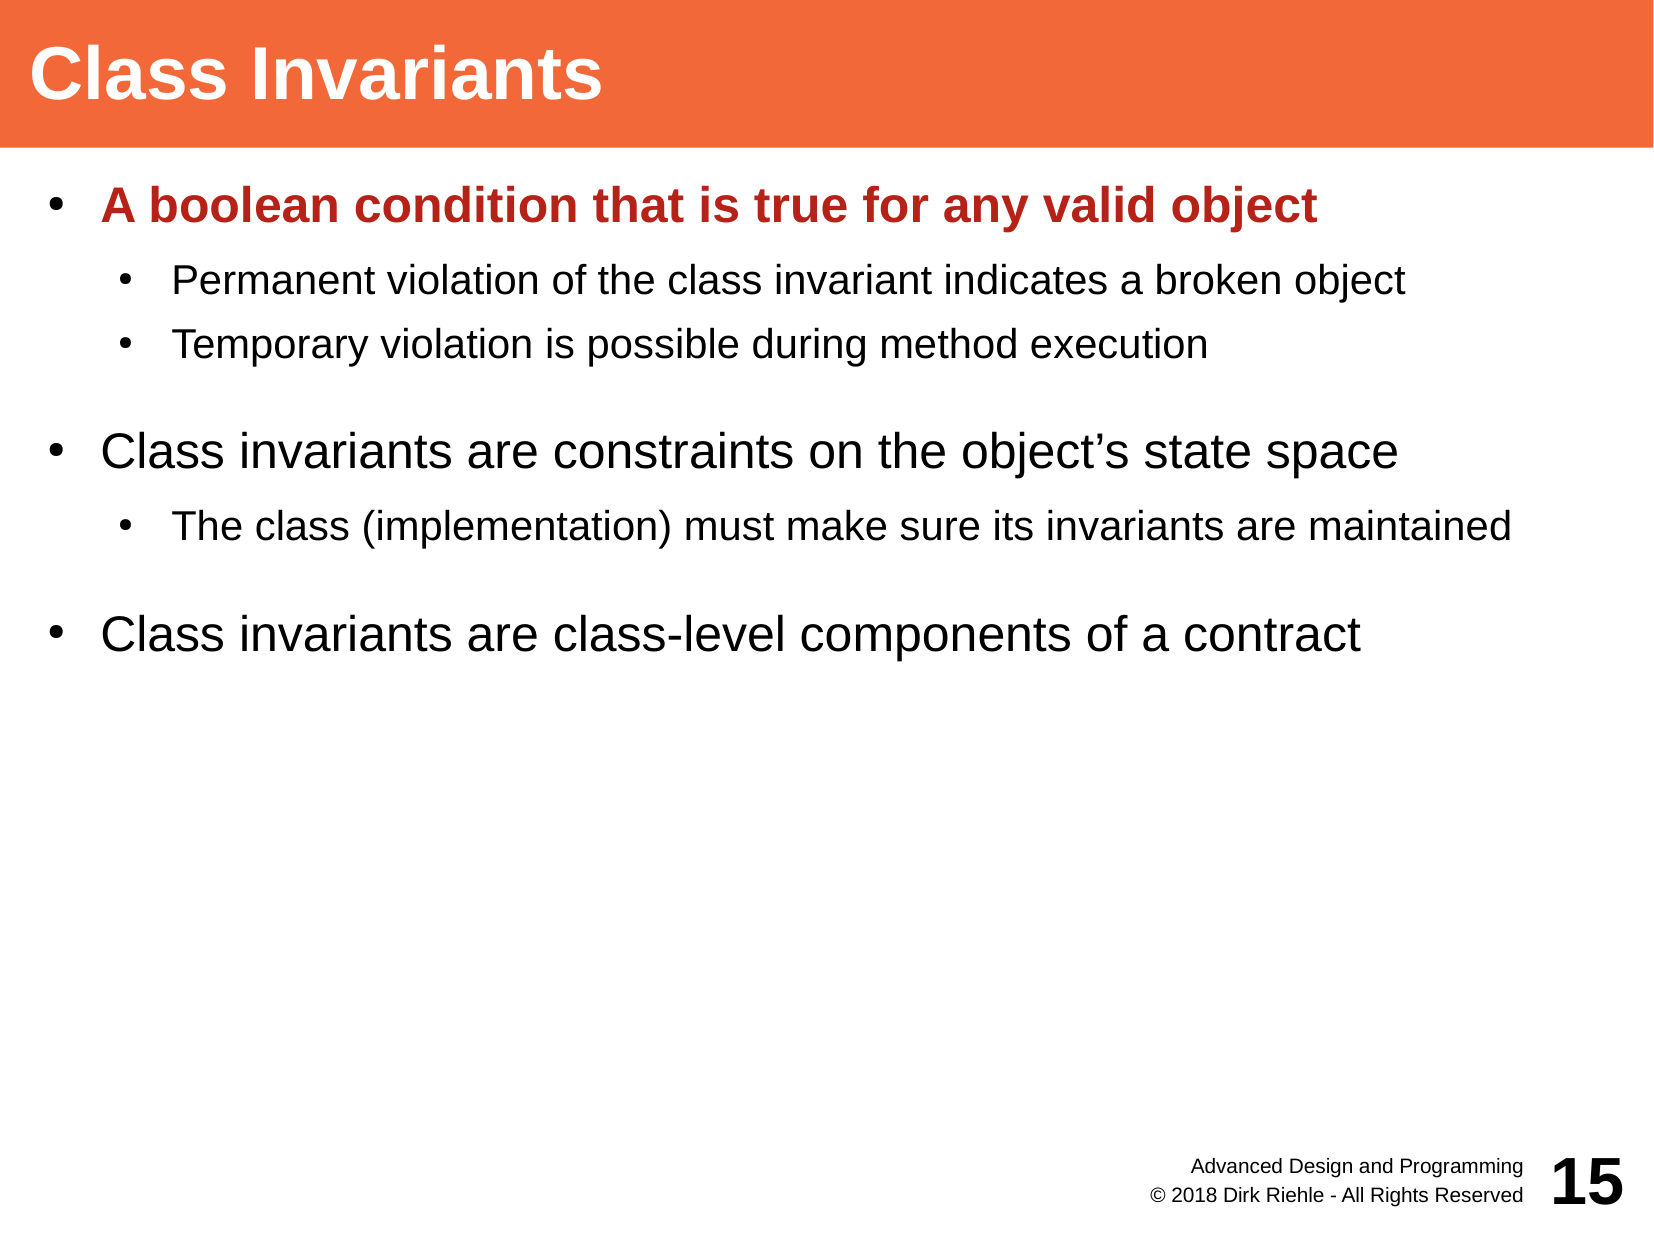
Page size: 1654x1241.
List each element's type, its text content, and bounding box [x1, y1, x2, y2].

title Class Invariants [0, 0, 1654, 148]
list A boolean condition that is true for any valid object Permanent violation of the class invariant indicates a broken object Temporary violation is possible during method execution Class invariants are constraints on the object’s state space The class (implementation) must make sure its invariants are maintained Class invariants are class-level components of a contract [29, 177, 1625, 1063]
